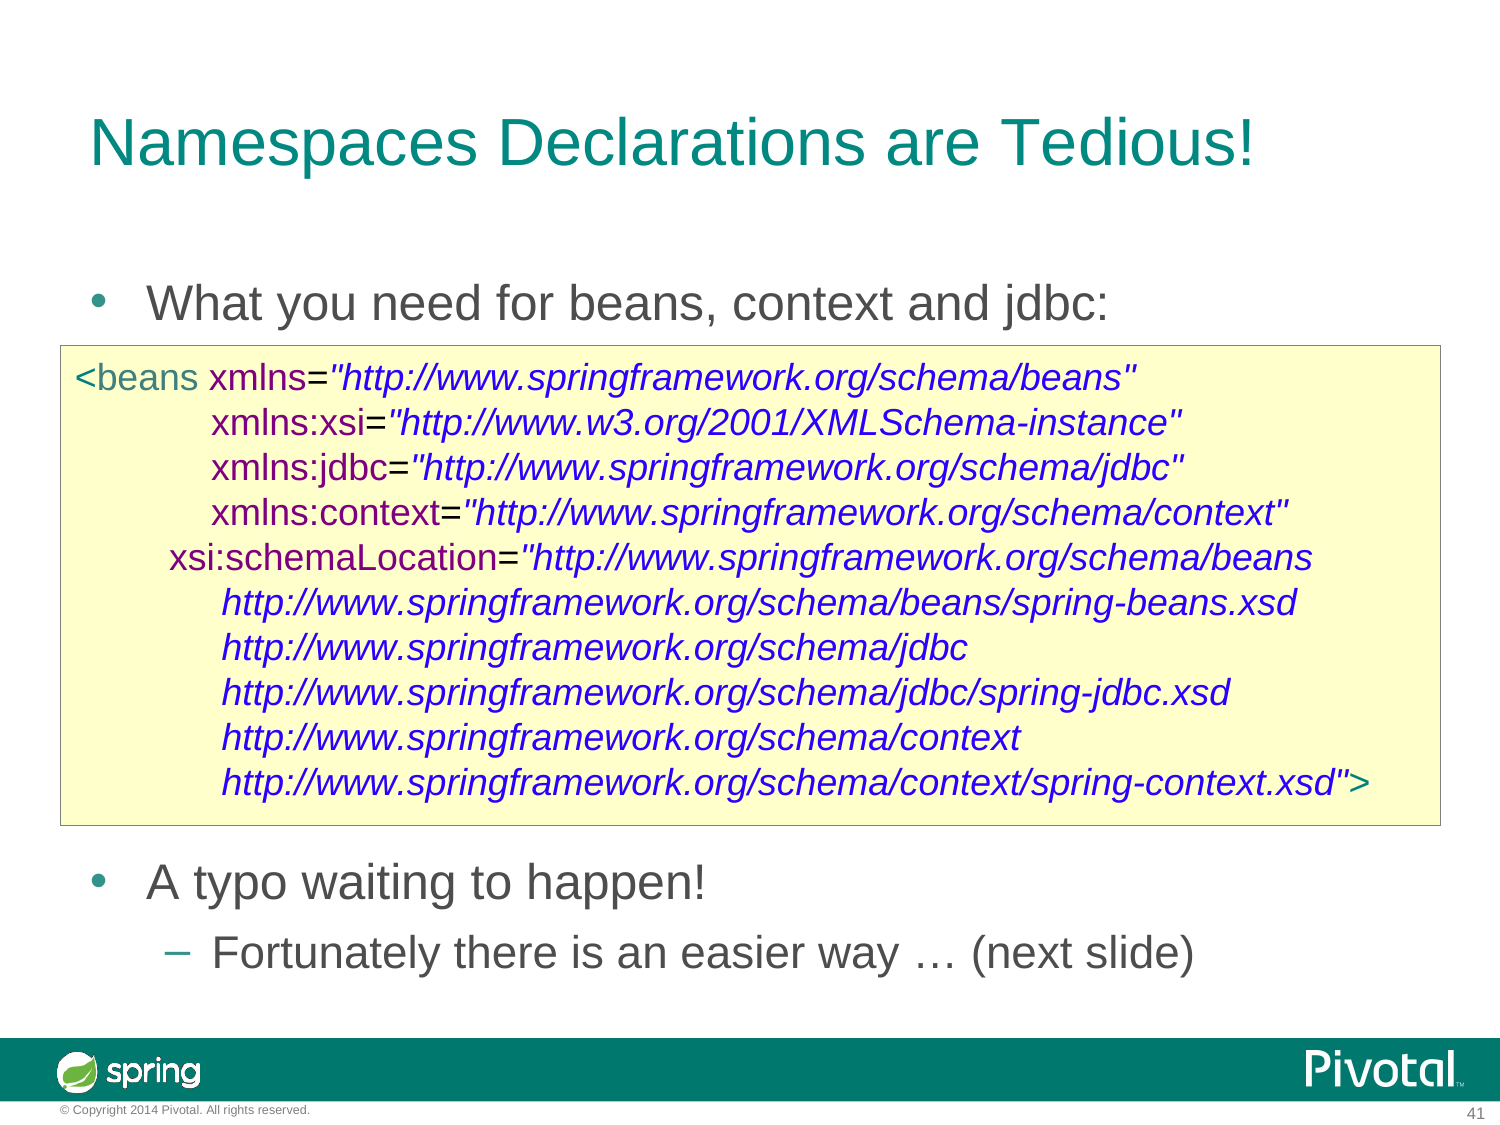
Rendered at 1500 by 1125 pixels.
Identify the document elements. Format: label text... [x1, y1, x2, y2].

list What you need for beans, context and jdbc: A typo waiting to happen! Fortunately there is an easier way … (next slide) [75, 826, 1426, 1005]
text_box <beans xmlns="http://www.springframework.org/schema/beans" xmlns:xsi="http://www.w3.org/2001/XMLSchema-instance" xmlns:jdbc="http://www.springframework.org/schema/jdbc" xmlns:context="http://www.springframework.org/schema/context" xsi:schemaLocation="http://www.springframework.org/schema/beans http://www.springframework.org/schema/beans/spring-beans.xsd http://www.springframework.org/schema/jdbc http://www.springframework.org/schema/jdbc/spring-jdbc.xsd http://www.springframework.org/schema/context http://www.springframework.org/schema/context/spring-context.xsd"> [60, 345, 1441, 826]
picture [32, 1041, 210, 1103]
picture [1306, 1050, 1464, 1087]
title Namespaces Declarations are Tedious! [75, 45, 1426, 233]
list What you need for beans, context and jdbc: A typo waiting to happen! Fortunately there is an easier way … (next slide) [75, 262, 1426, 345]
